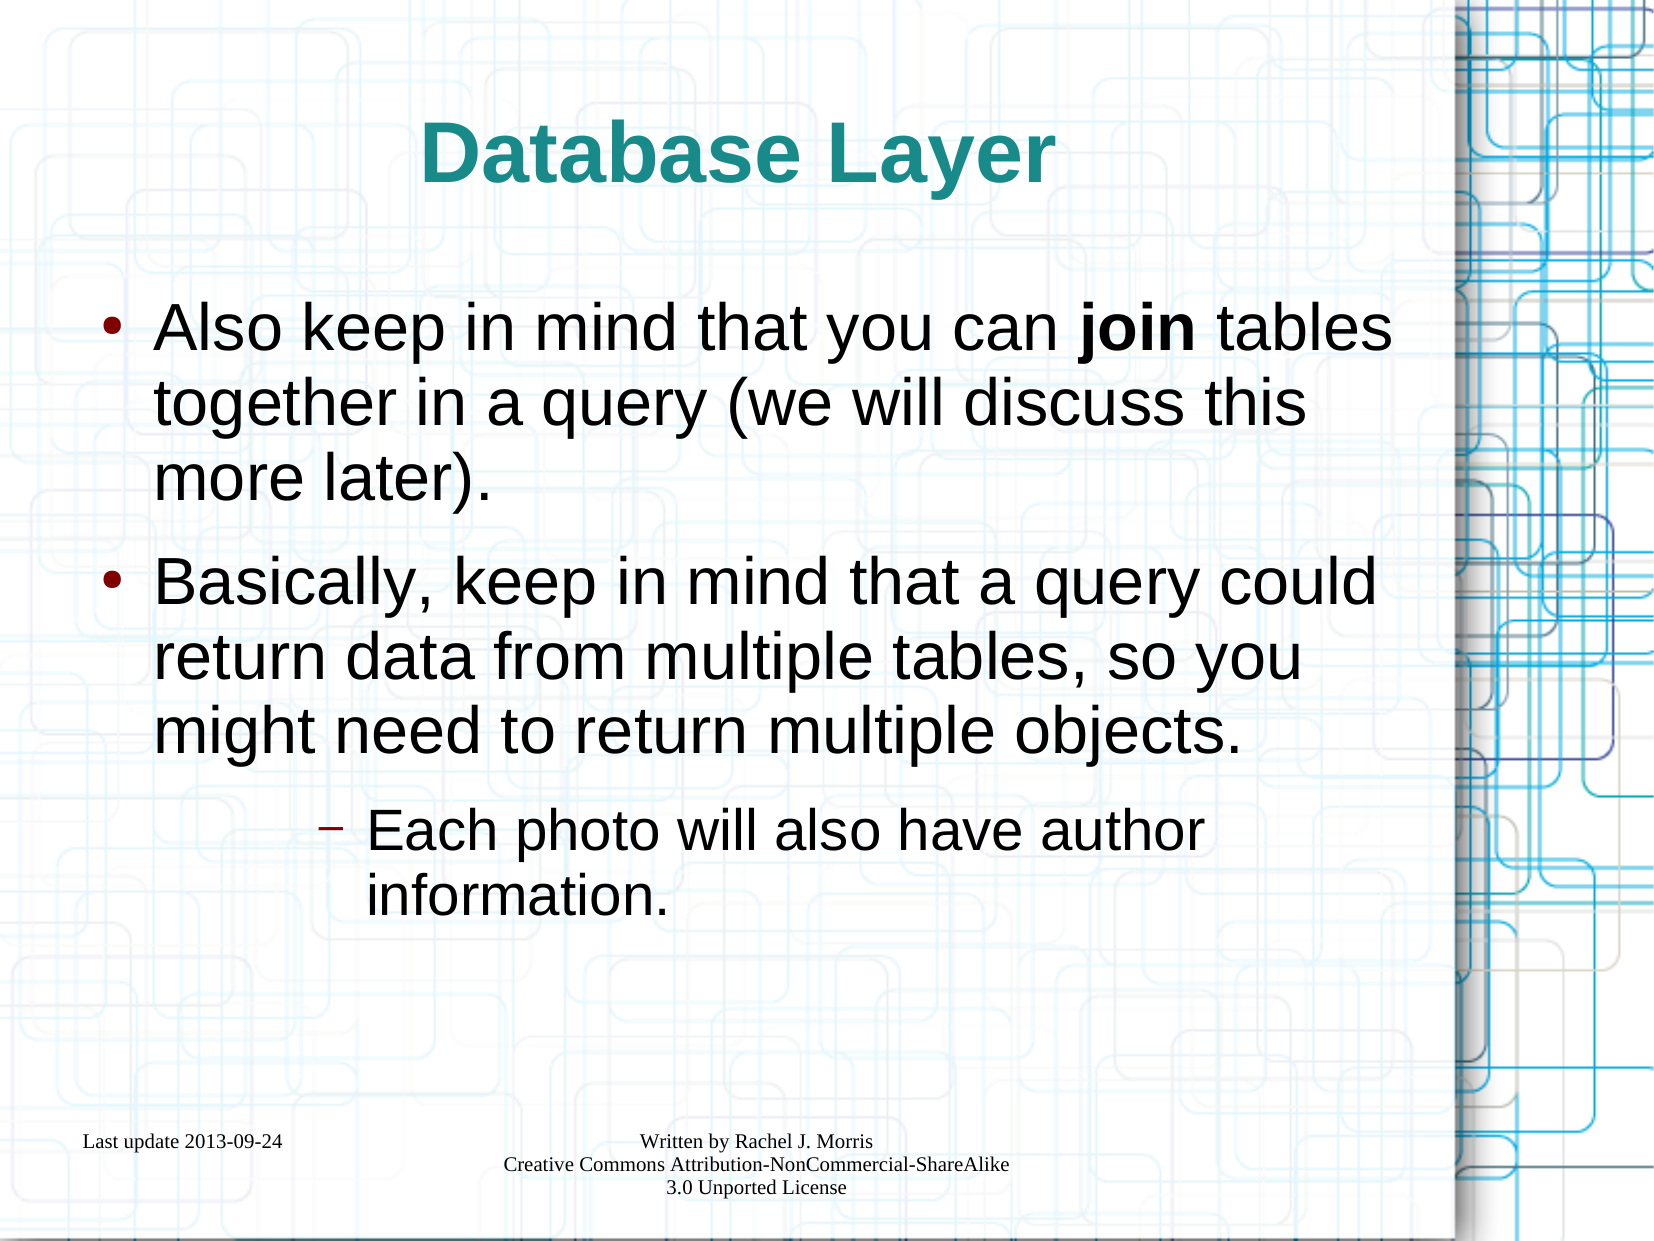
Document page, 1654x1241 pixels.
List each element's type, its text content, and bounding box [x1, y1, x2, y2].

list Also keep in mind that you can join tables together in a query (we will discuss this more later). Basically, keep in mind that a query could return data from multiple tables, so you might need to return multiple objects. Each photo will also have author information. [82, 290, 1418, 1010]
title Database Layer [59, 49, 1418, 257]
picture [0, 0, 1654, 1241]
